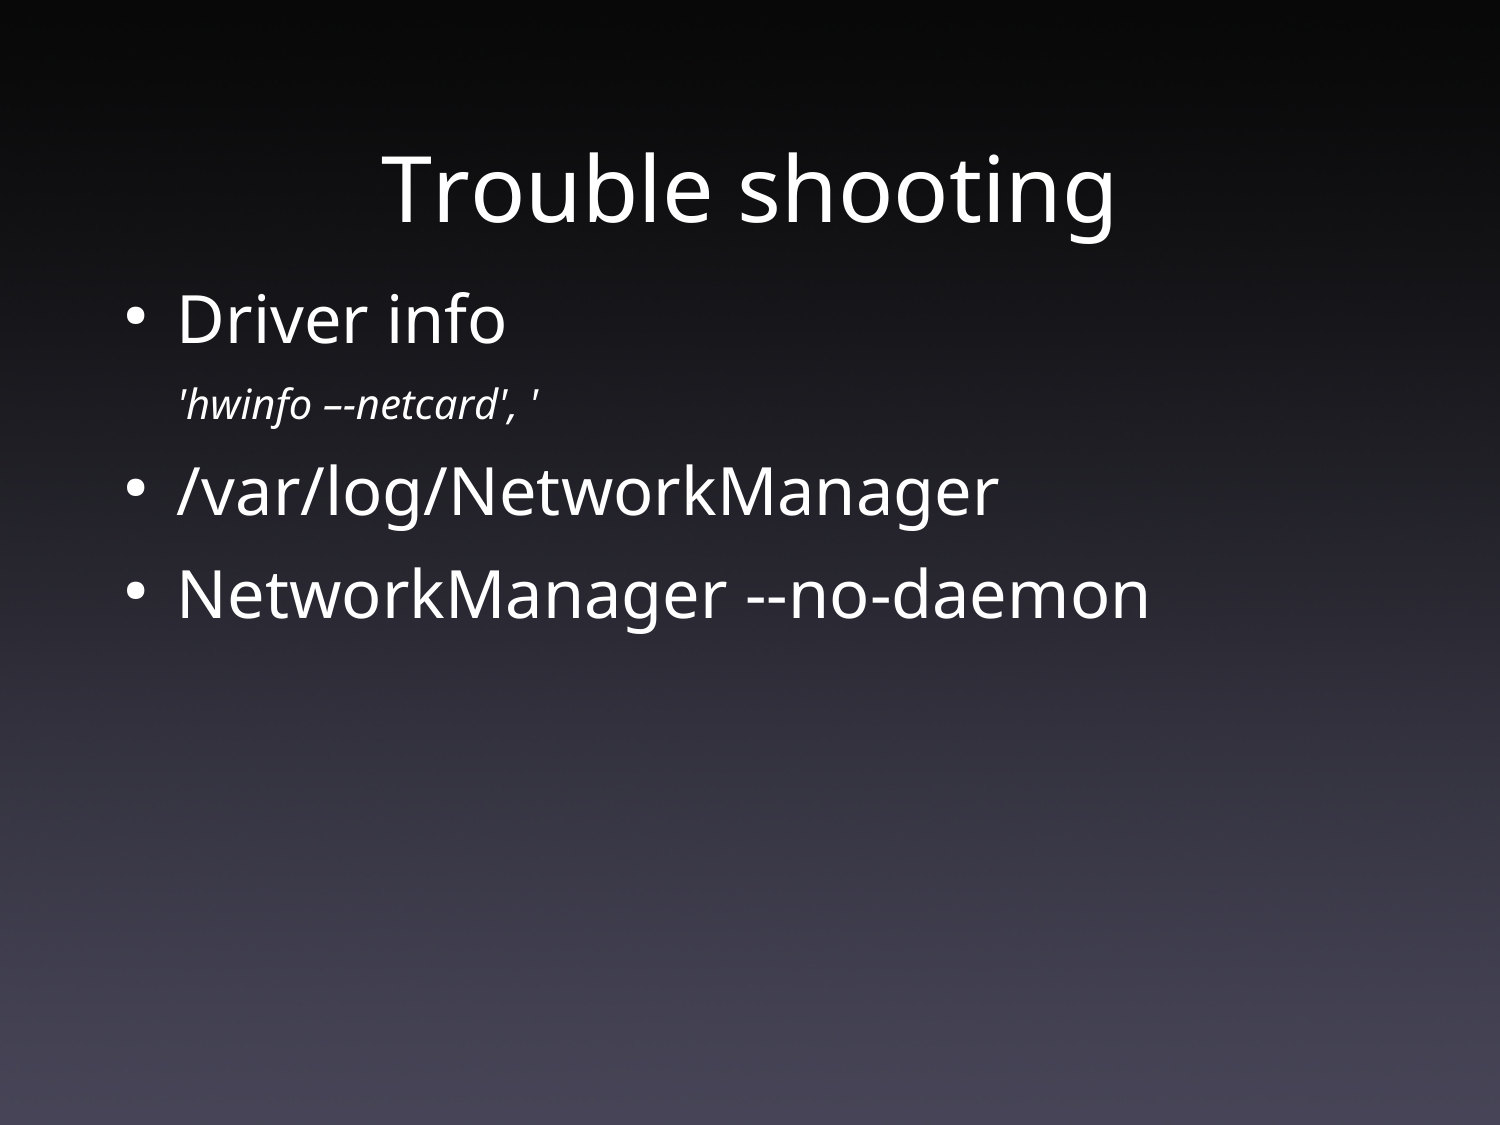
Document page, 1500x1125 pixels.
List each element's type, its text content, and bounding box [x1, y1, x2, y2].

picture [0, 0, 1500, 1125]
title Trouble shooting [110, 93, 1392, 282]
list Driver info 'hwinfo –-netcard', ' /var/log/NetworkManager NetworkManager --no-daemon [105, 272, 1362, 894]
